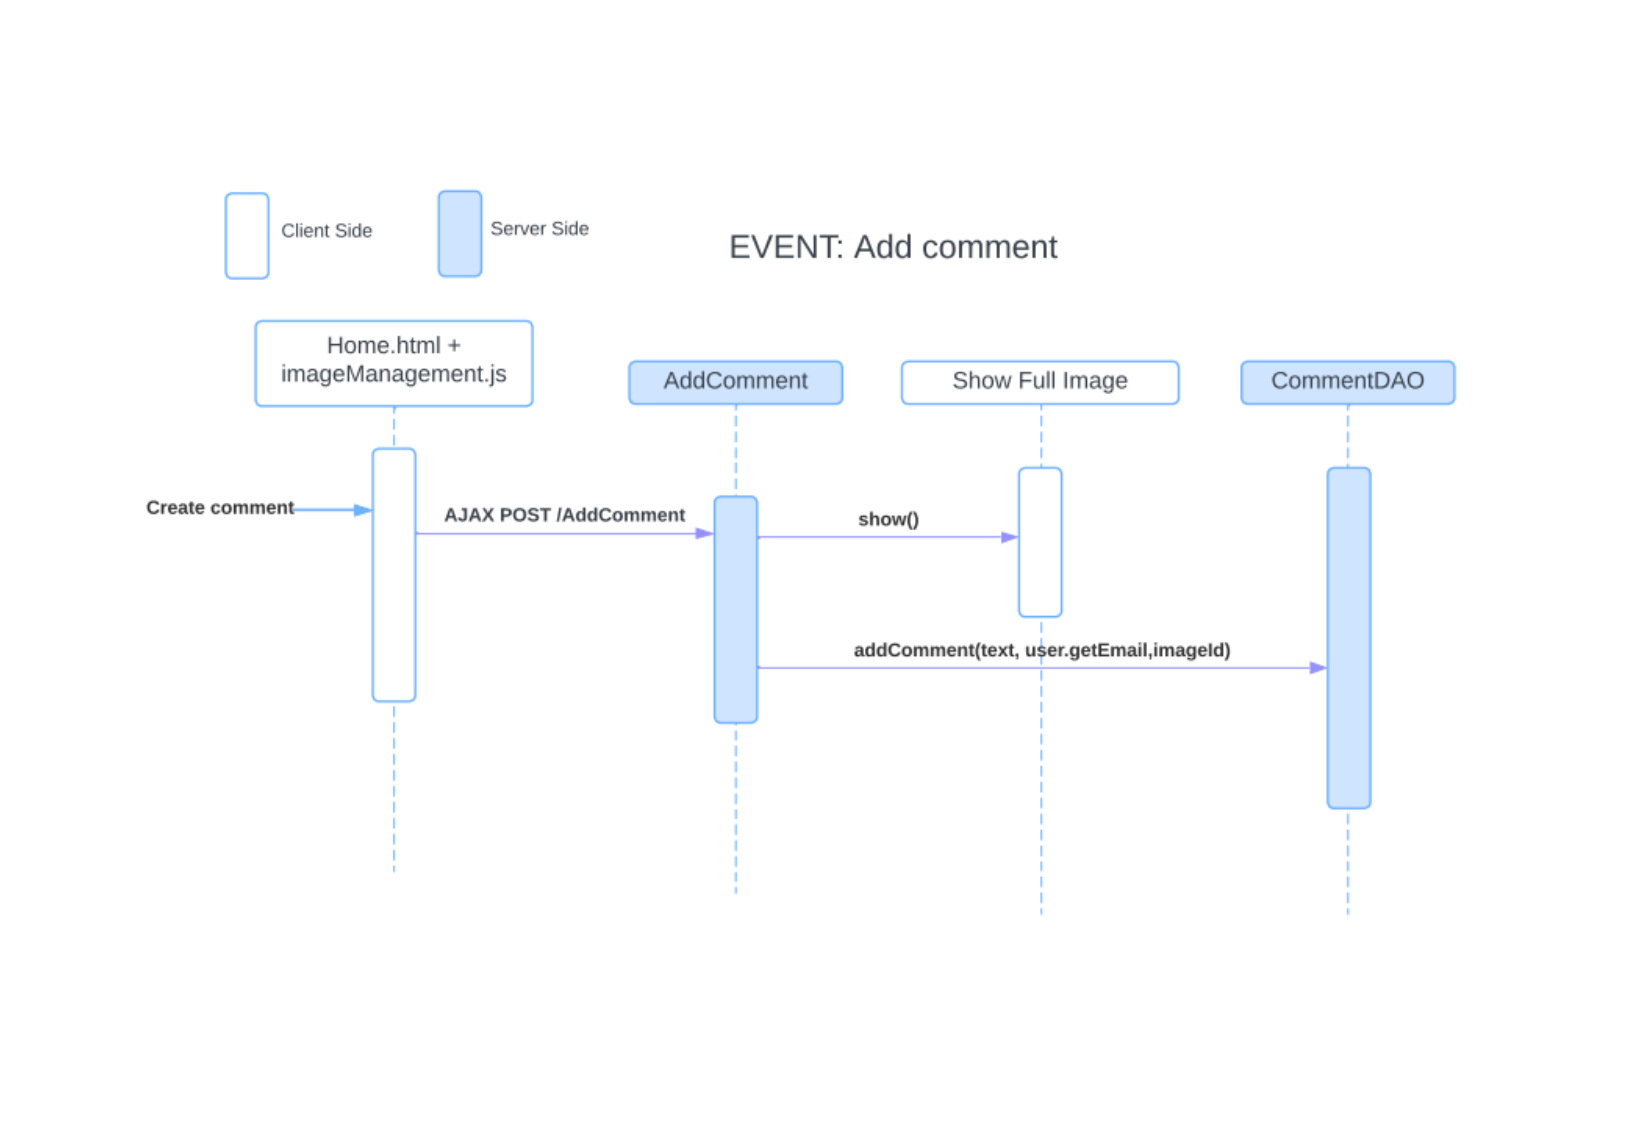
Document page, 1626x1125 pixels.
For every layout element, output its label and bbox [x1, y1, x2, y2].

picture [112, 144, 1530, 1013]
